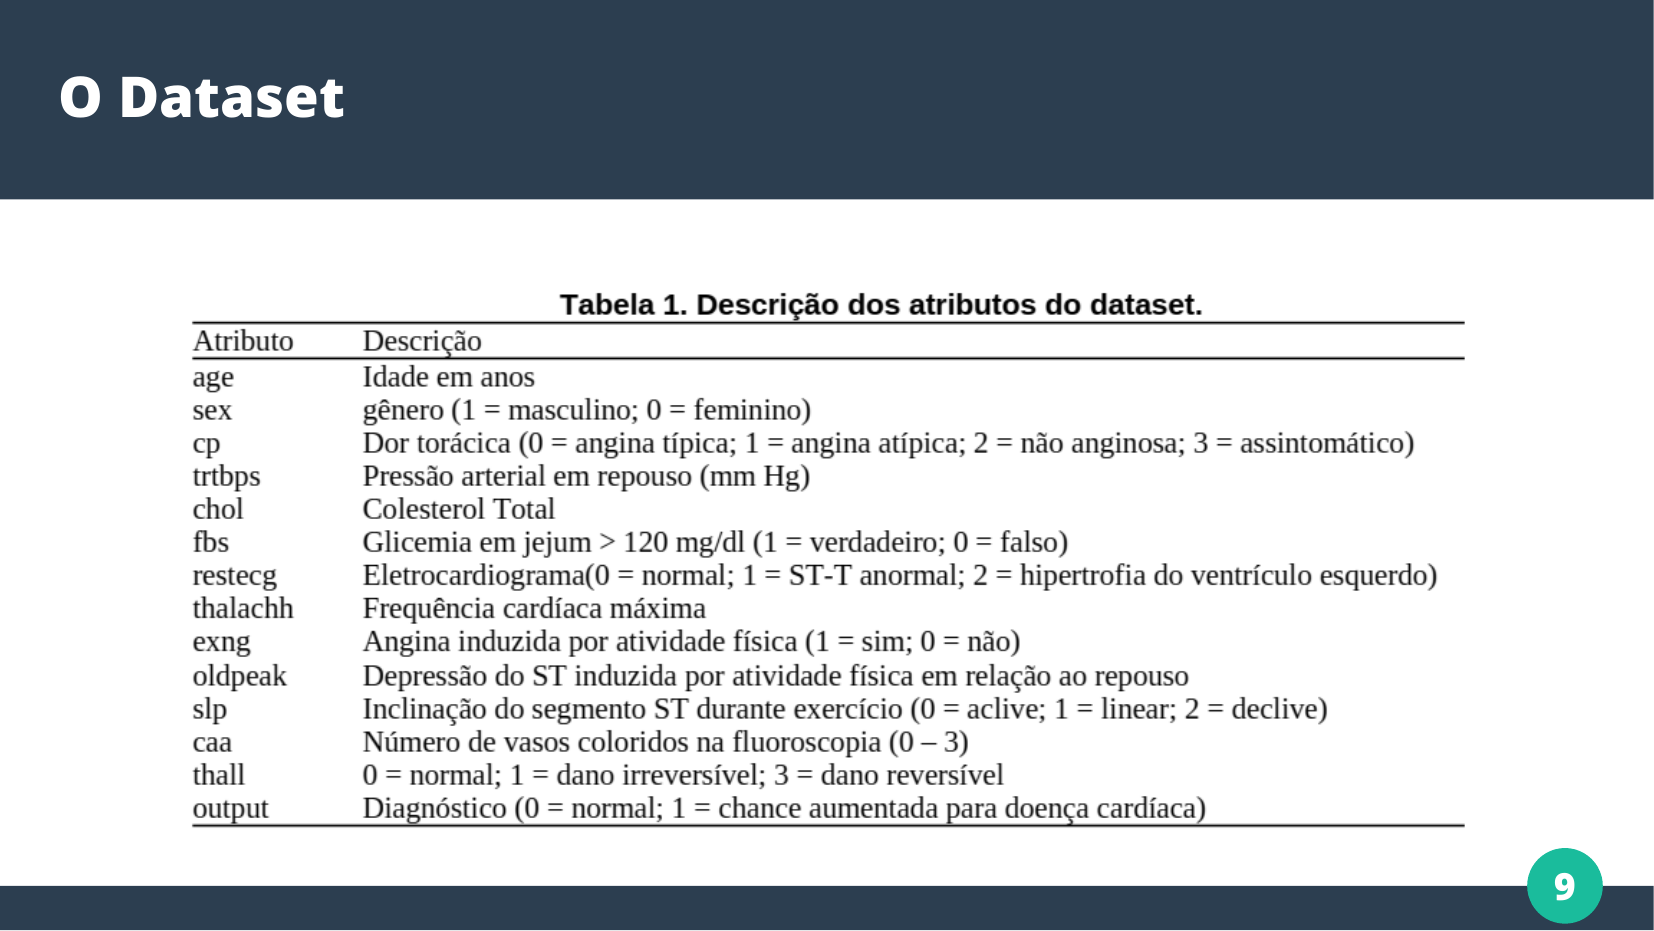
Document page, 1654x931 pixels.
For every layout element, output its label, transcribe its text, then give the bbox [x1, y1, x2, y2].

title O Dataset [59, 37, 1595, 156]
picture [155, 243, 1498, 864]
